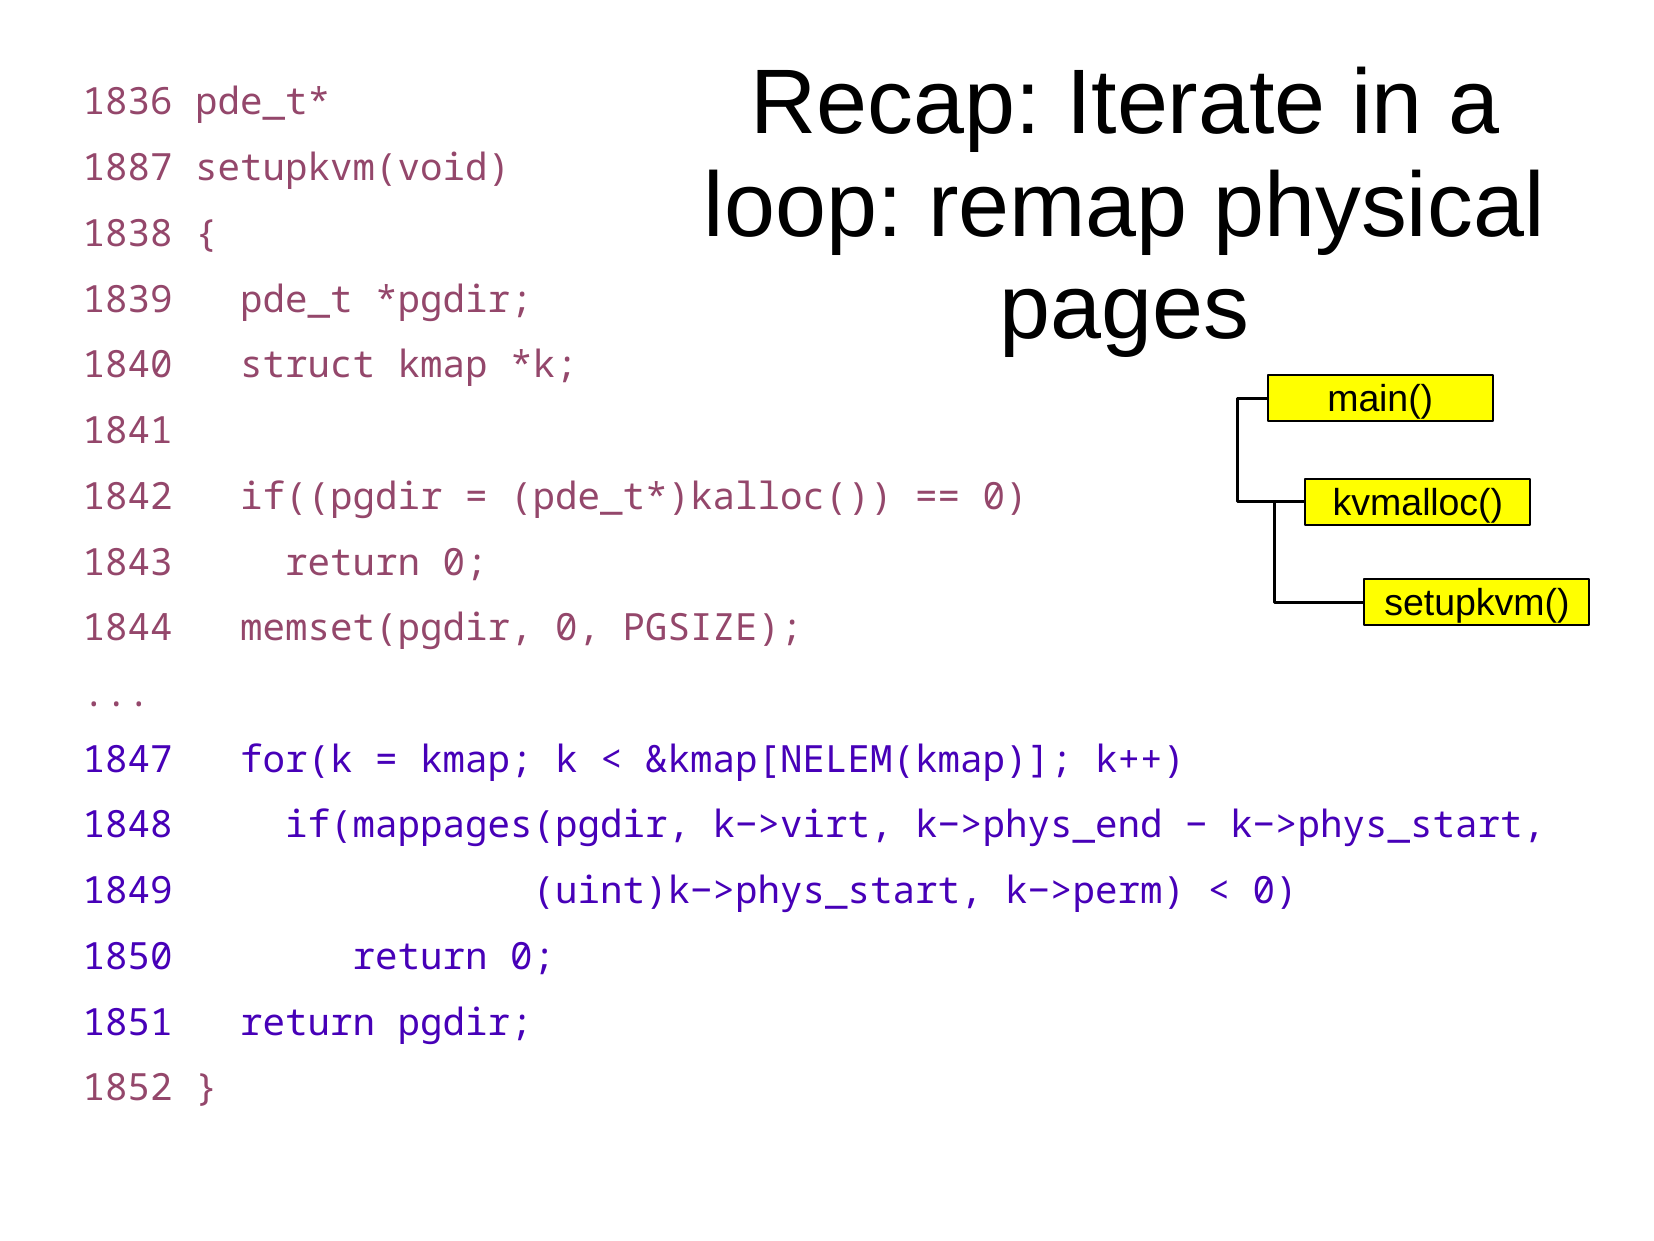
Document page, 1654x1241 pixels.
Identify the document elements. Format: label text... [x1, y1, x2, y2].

text_box setupkvm() [1364, 579, 1590, 626]
title Recap: Iterate in a loop: remap physical pages [675, 50, 1576, 359]
text_box main() [1267, 375, 1493, 422]
text_box kvmalloc() [1305, 478, 1531, 526]
list 1836 pde_t* 1887 setupkvm(void) 1838 { 1839 pde_t *pgdir; 1840 struct kmap *k; 1841 1842 if((pgdir = (pde_t*)kalloc()) == 0) 1843 return 0; 1844 memset(pgdir, 0, PGSIZE); ... 1847 for(k = kmap; k < &kmap[NELEM(kmap)]; k++) 1848 if(mappages(pgdir, k−>virt, k−>phys_end − k−>phys_start, 1849 (uint)k−>phys_start, k−>perm) < 0) 1850 return 0; 1851 return pgdir; 1852 } [82, 75, 1571, 1163]
